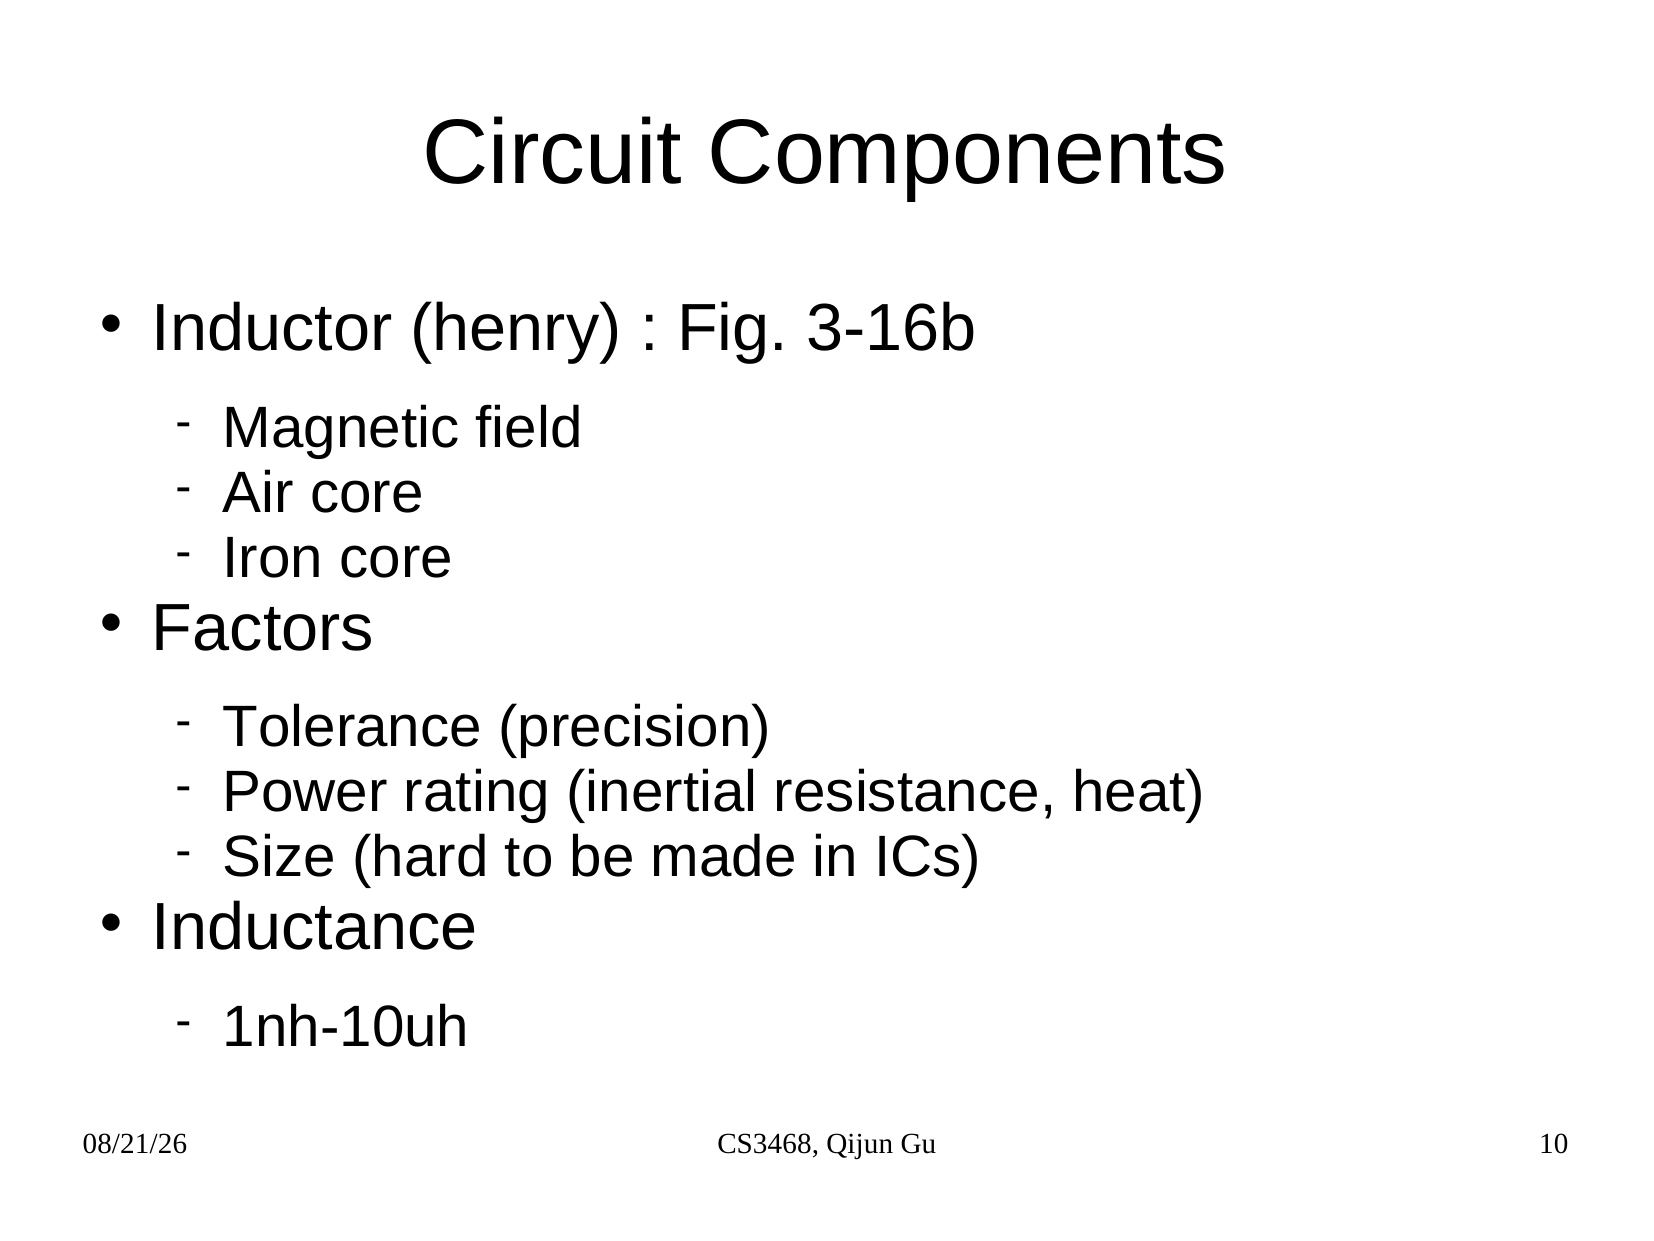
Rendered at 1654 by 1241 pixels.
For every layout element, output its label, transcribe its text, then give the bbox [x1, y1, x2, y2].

title Circuit Components [82, 56, 1569, 248]
list Inductor (henry) : Fig. 3-16b Magnetic field Air core Iron core Factors Tolerance (precision) Power rating (inertial resistance, heat) Size (hard to be made in ICs) Inductance 1nh-10uh [82, 290, 1569, 1092]
